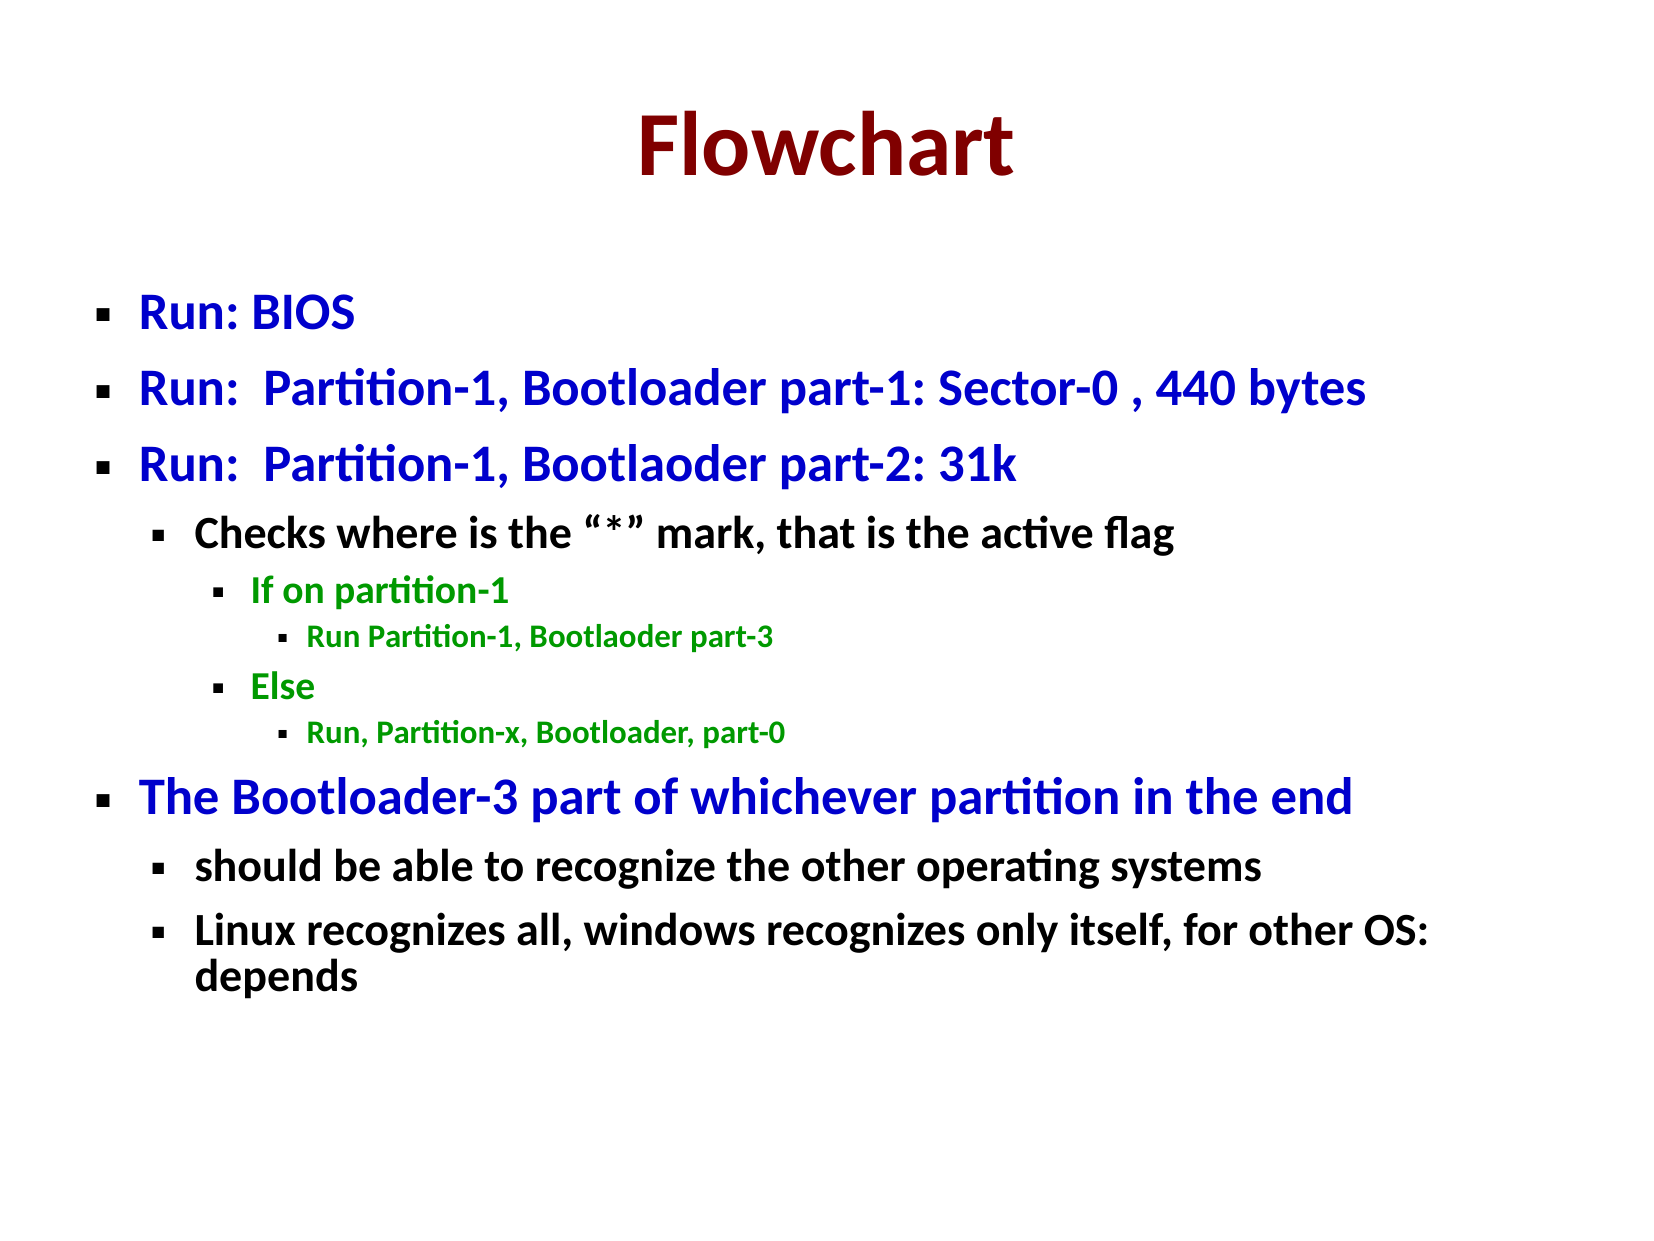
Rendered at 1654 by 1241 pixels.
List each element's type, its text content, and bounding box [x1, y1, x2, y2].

title Flowchart [82, 49, 1571, 257]
list Run: BIOS Run: Partition-1, Bootloader part-1: Sector-0 , 440 bytes Run: Partition-1, Bootlaoder part-2: 31k Checks where is the “*” mark, that is the active flag If on partition-1 Run Partition-1, Bootlaoder part-3 Else Run, Partition-x, Bootloader, part-0 The Bootloader-3 part of whichever partition in the end should be able to recognize the other operating systems Linux recognizes all, windows recognizes only itself, for other OS: depends [82, 290, 1571, 1010]
